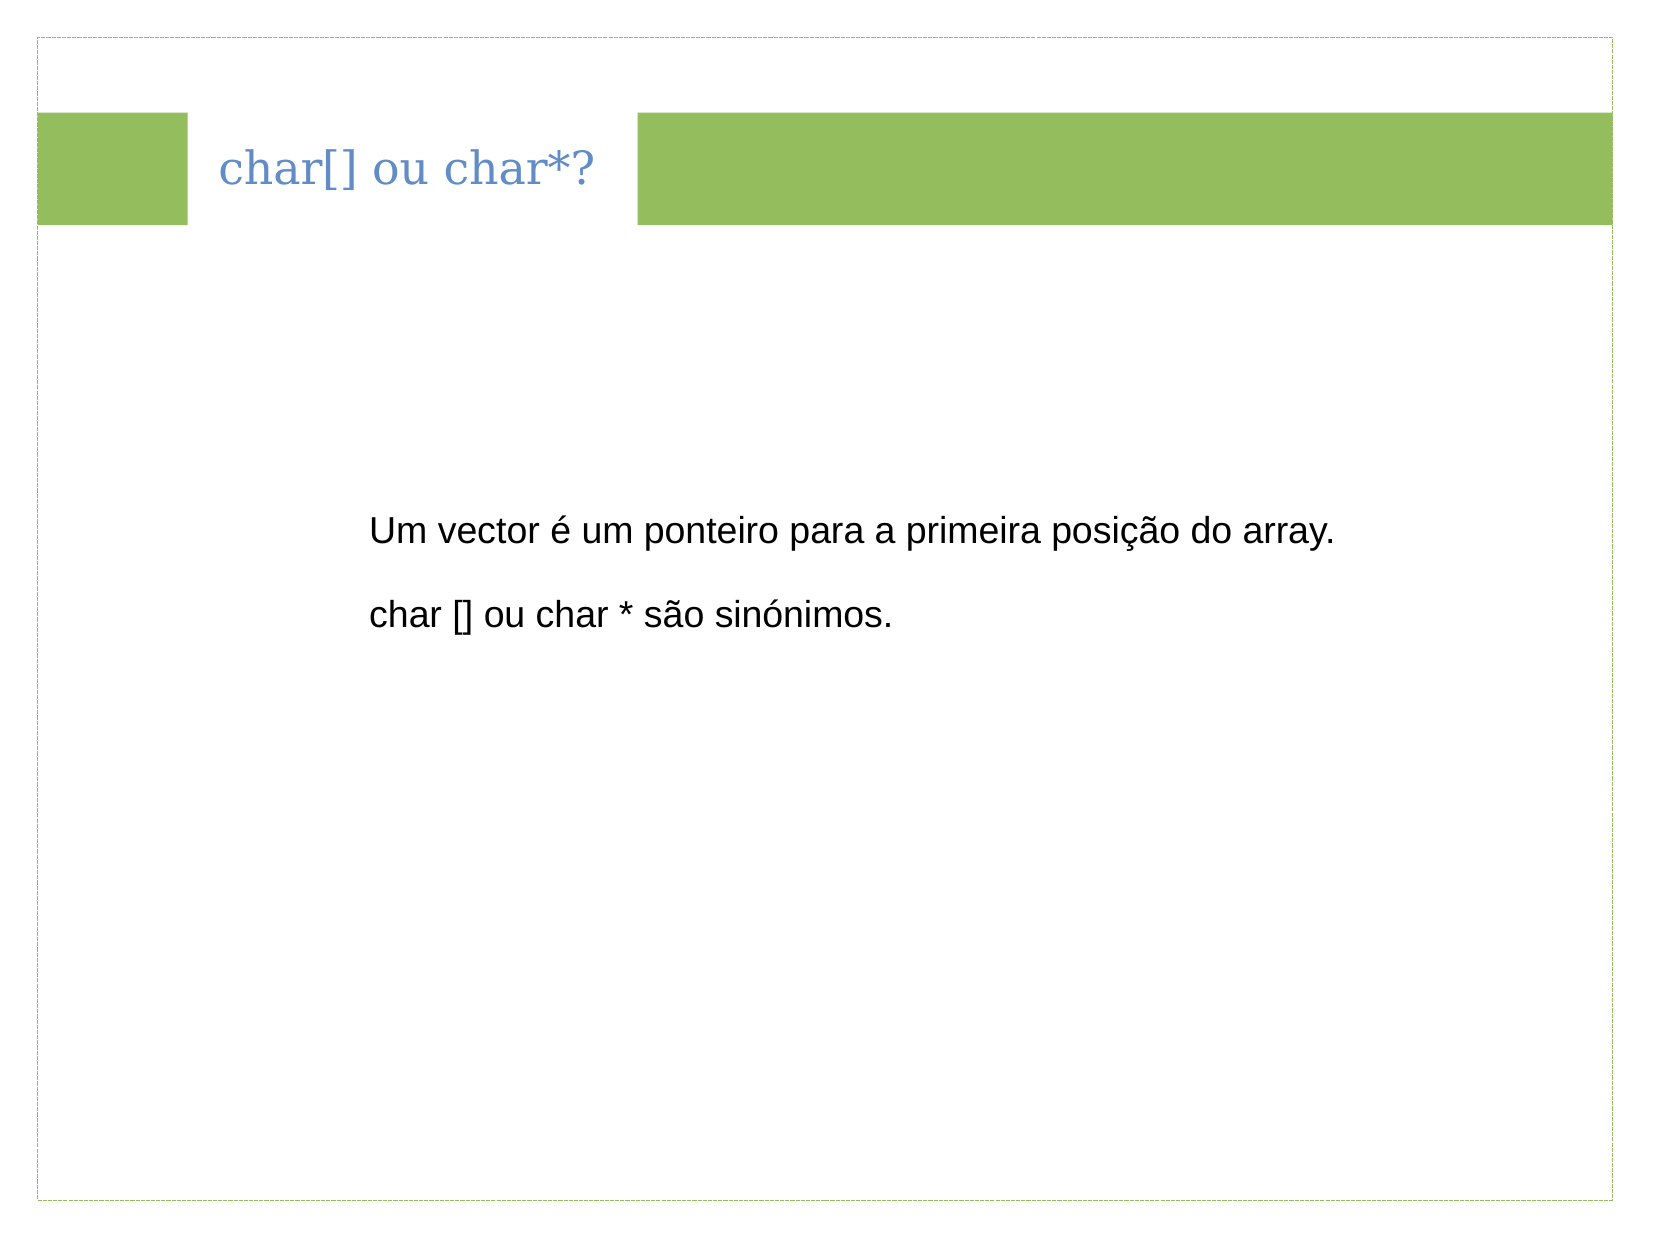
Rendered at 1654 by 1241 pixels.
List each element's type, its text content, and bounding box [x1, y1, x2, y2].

text_box Um vector é um ponteiro para a primeira posição do array. char [] ou char * são sinónimos. [354, 501, 1353, 643]
text_box char[] ou char*? [203, 134, 612, 203]
text_box [37, 112, 188, 226]
text_box [637, 112, 1613, 226]
